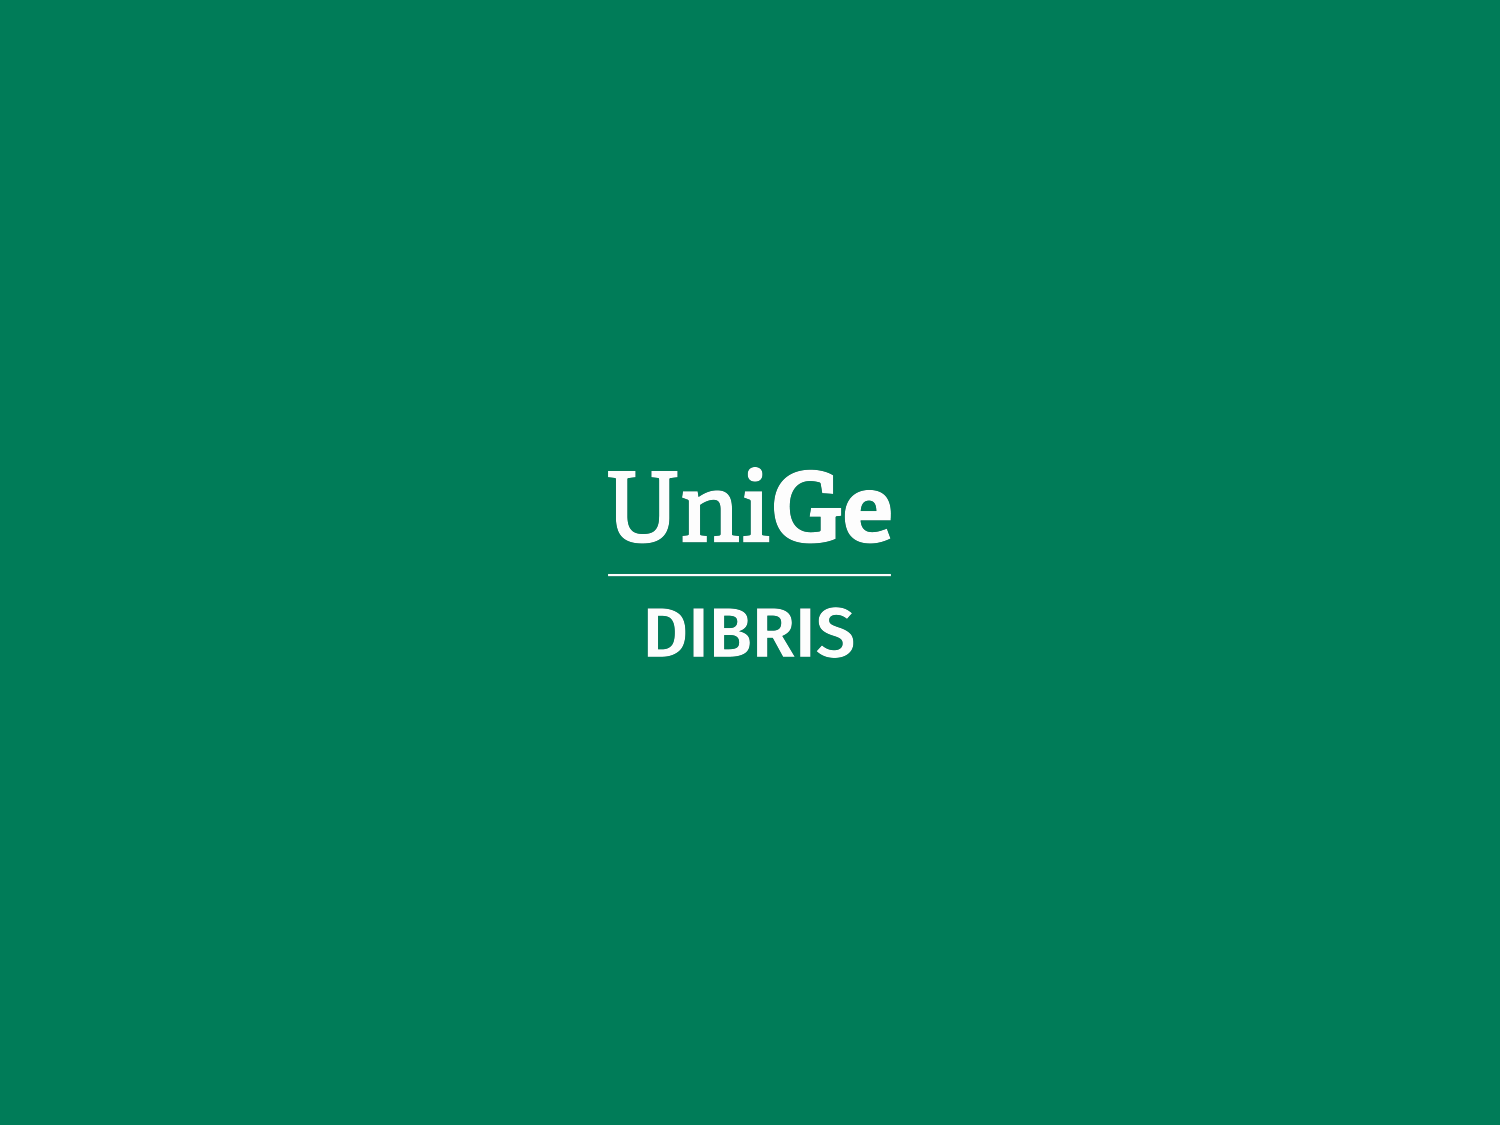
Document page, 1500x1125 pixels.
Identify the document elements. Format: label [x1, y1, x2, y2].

picture [608, 467, 891, 658]
